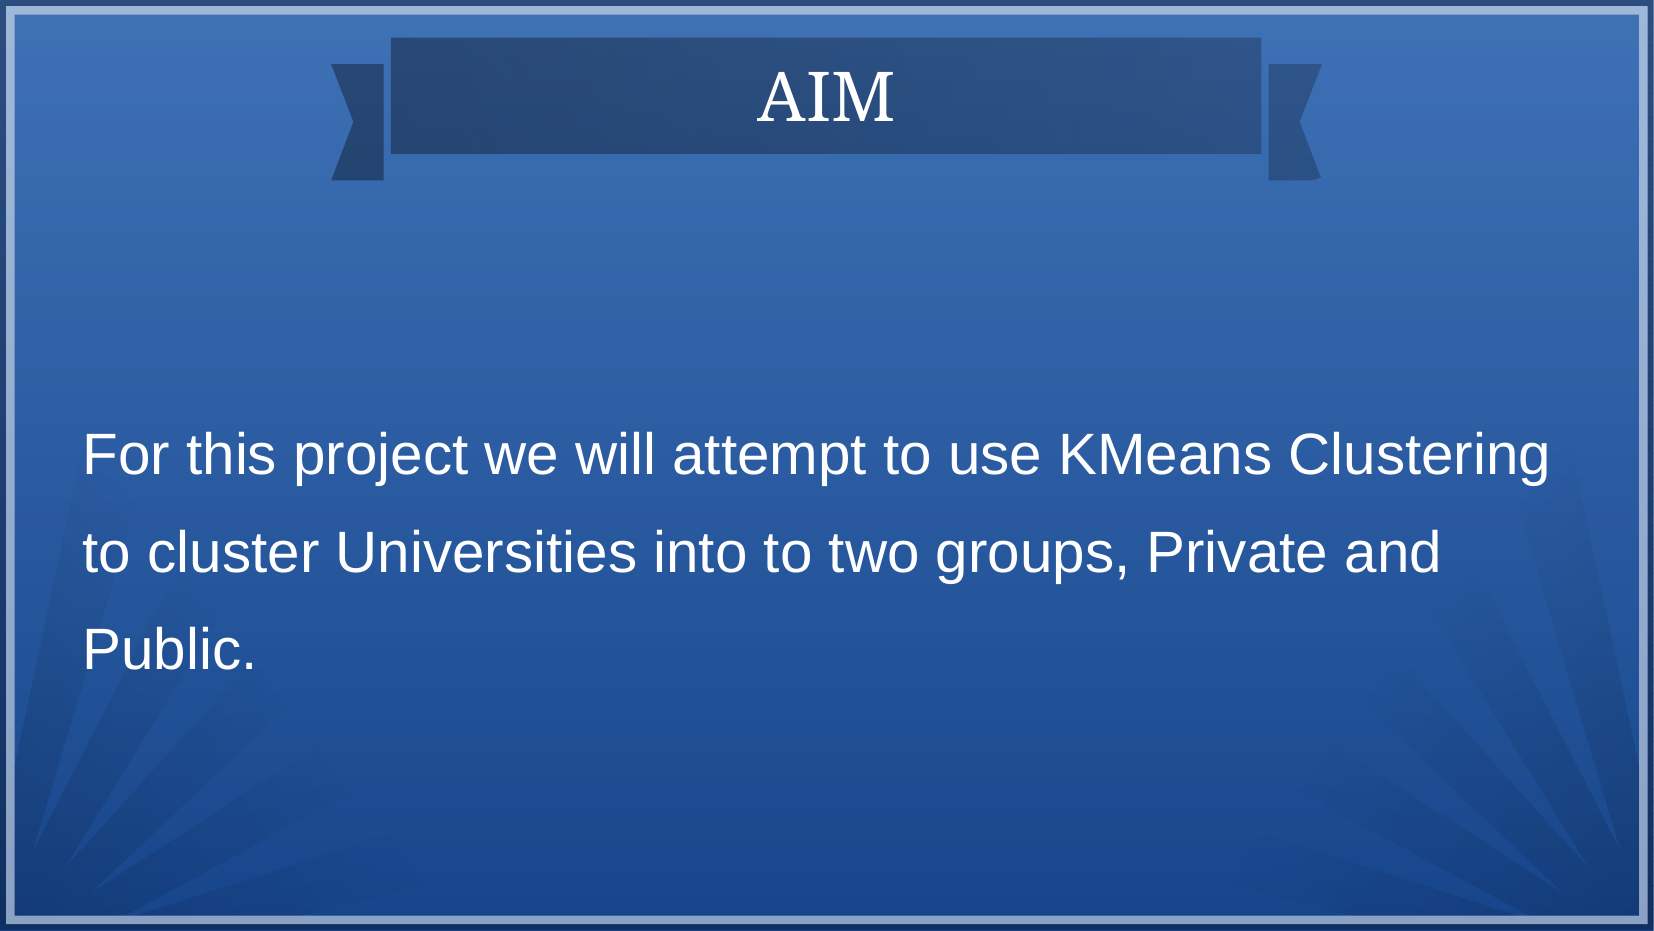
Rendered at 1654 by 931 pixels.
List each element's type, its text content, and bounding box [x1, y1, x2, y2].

title AIM [389, 35, 1264, 154]
subtitle For this project we will attempt to use KMeans Clustering to cluster Universities into to two groups, Private and Public. [82, 224, 1571, 848]
